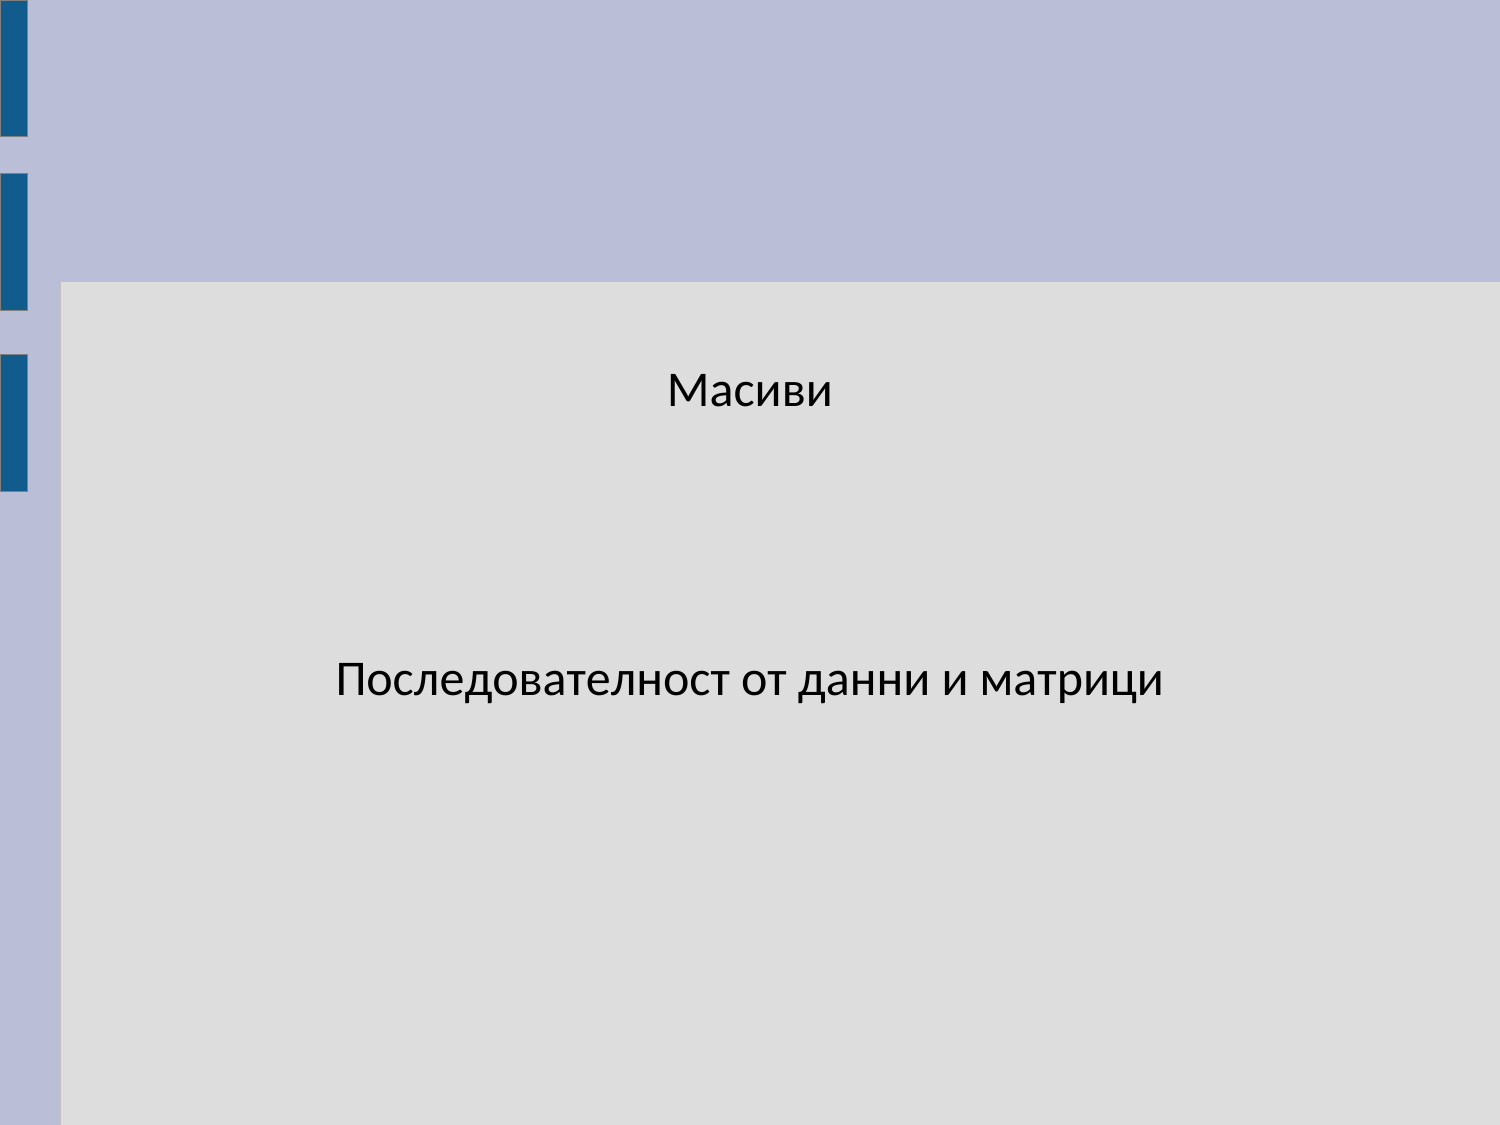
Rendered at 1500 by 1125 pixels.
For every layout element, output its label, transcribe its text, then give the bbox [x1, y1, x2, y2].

subtitle Последователност от данни и матрици [225, 637, 1275, 925]
title Масиви [112, 349, 1388, 591]
